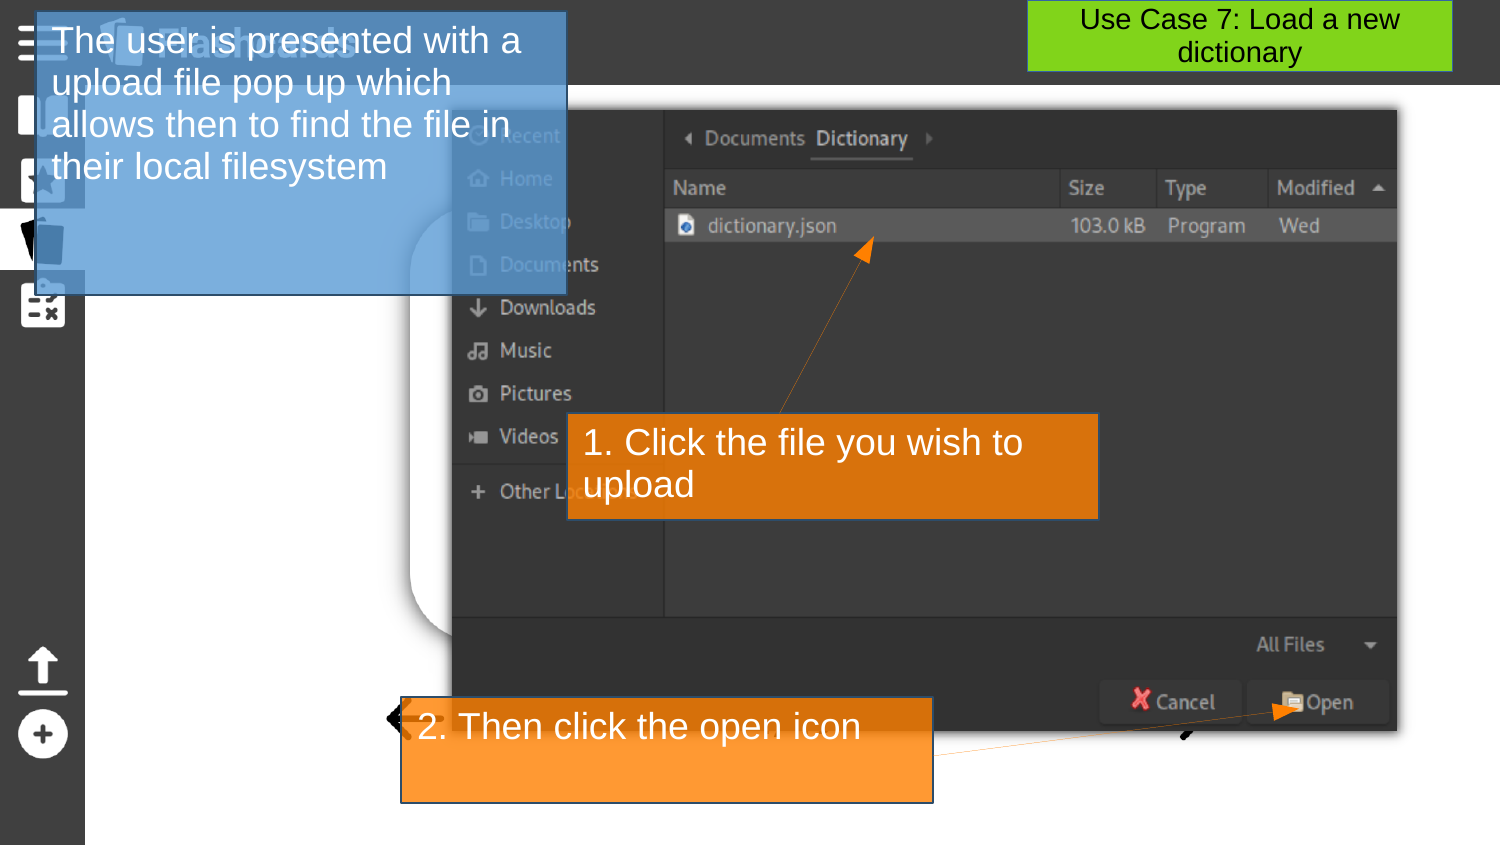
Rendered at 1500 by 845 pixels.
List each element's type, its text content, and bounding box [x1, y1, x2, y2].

picture [0, 0, 1500, 845]
text_box 1. Click the file you wish to upload [566, 413, 1099, 520]
text_box The user is presented with a upload file pop up which allows then to find the file in their local filesystem [35, 11, 568, 295]
text_box Use Case 7: Load a new dictionary [1027, 0, 1453, 72]
text_box 2. Then click the open icon [401, 696, 934, 804]
